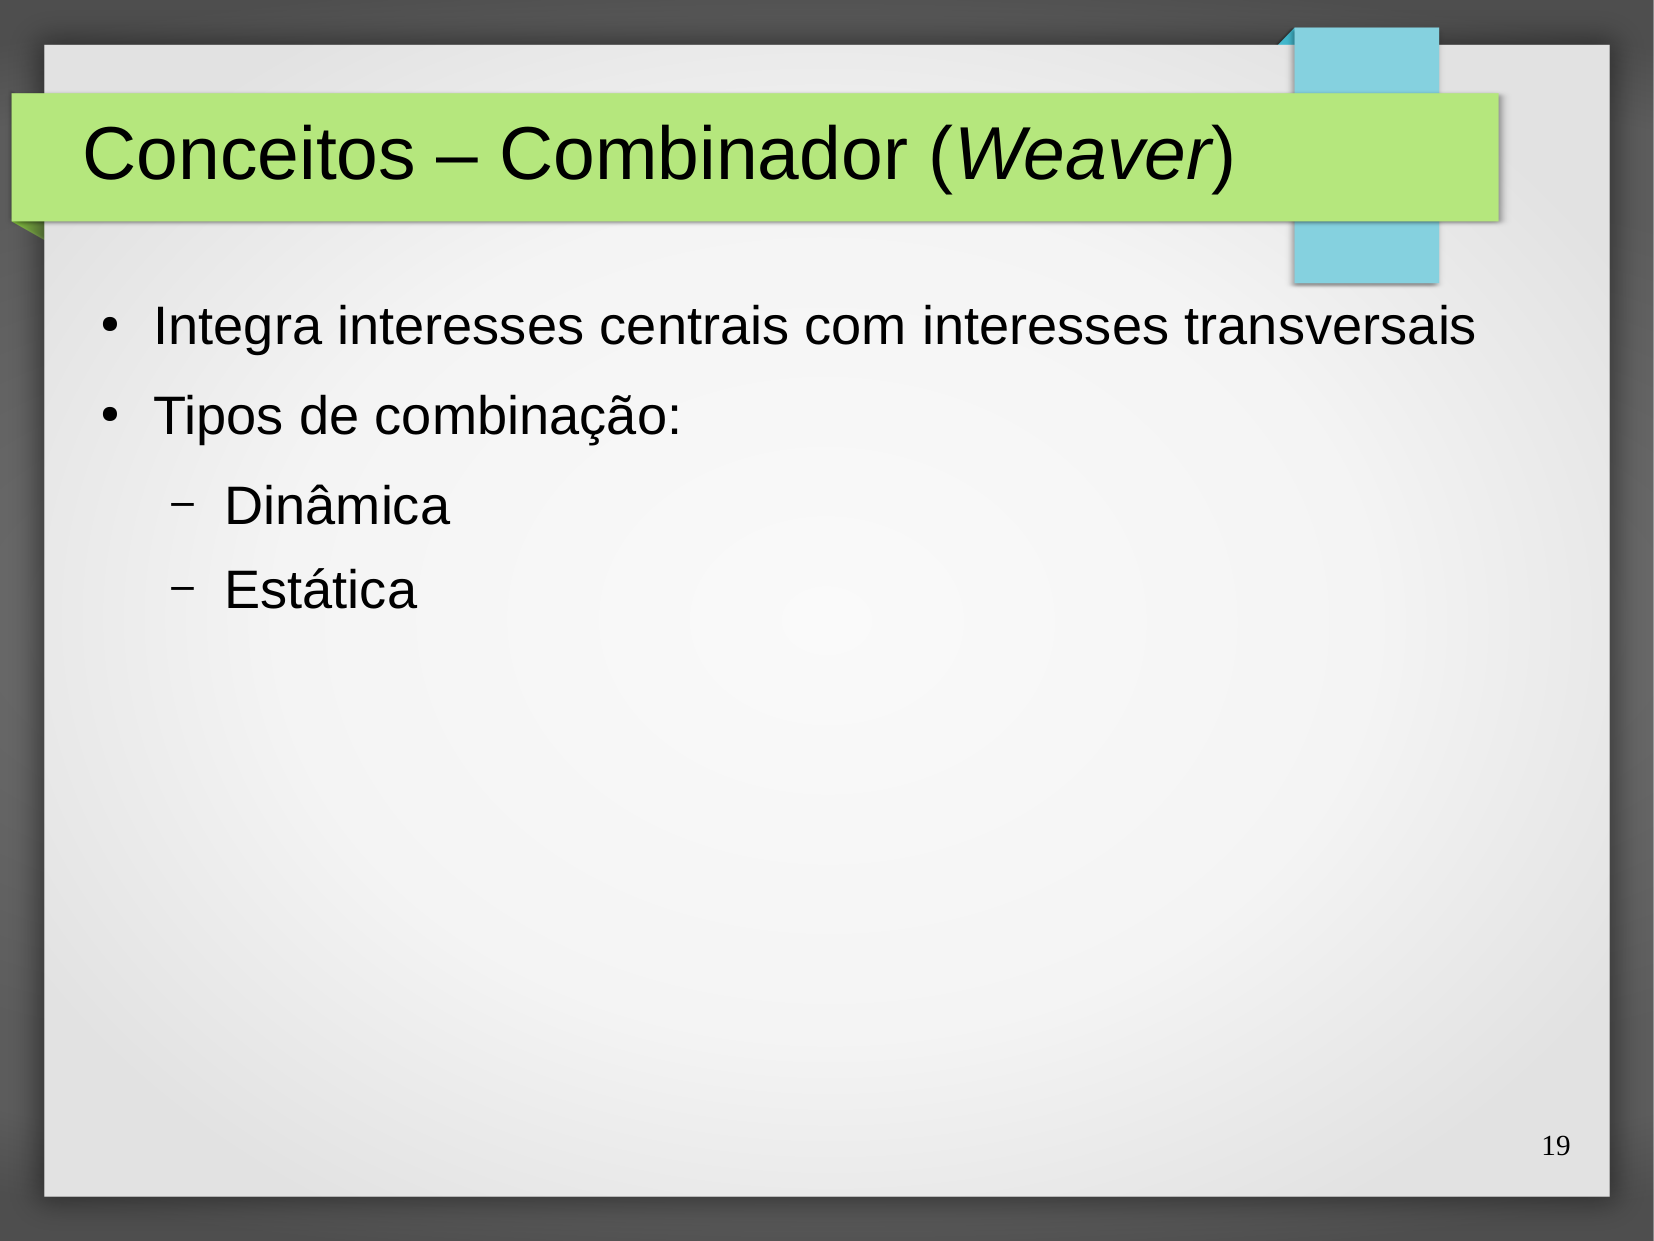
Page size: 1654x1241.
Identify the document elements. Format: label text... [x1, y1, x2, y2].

list Integra interesses centrais com interesses transversais Tipos de combinação: Dinâmica Estática [82, 295, 1571, 1015]
title Conceitos – Combinador (Weaver) [82, 94, 1264, 213]
picture [0, 0, 1654, 1241]
